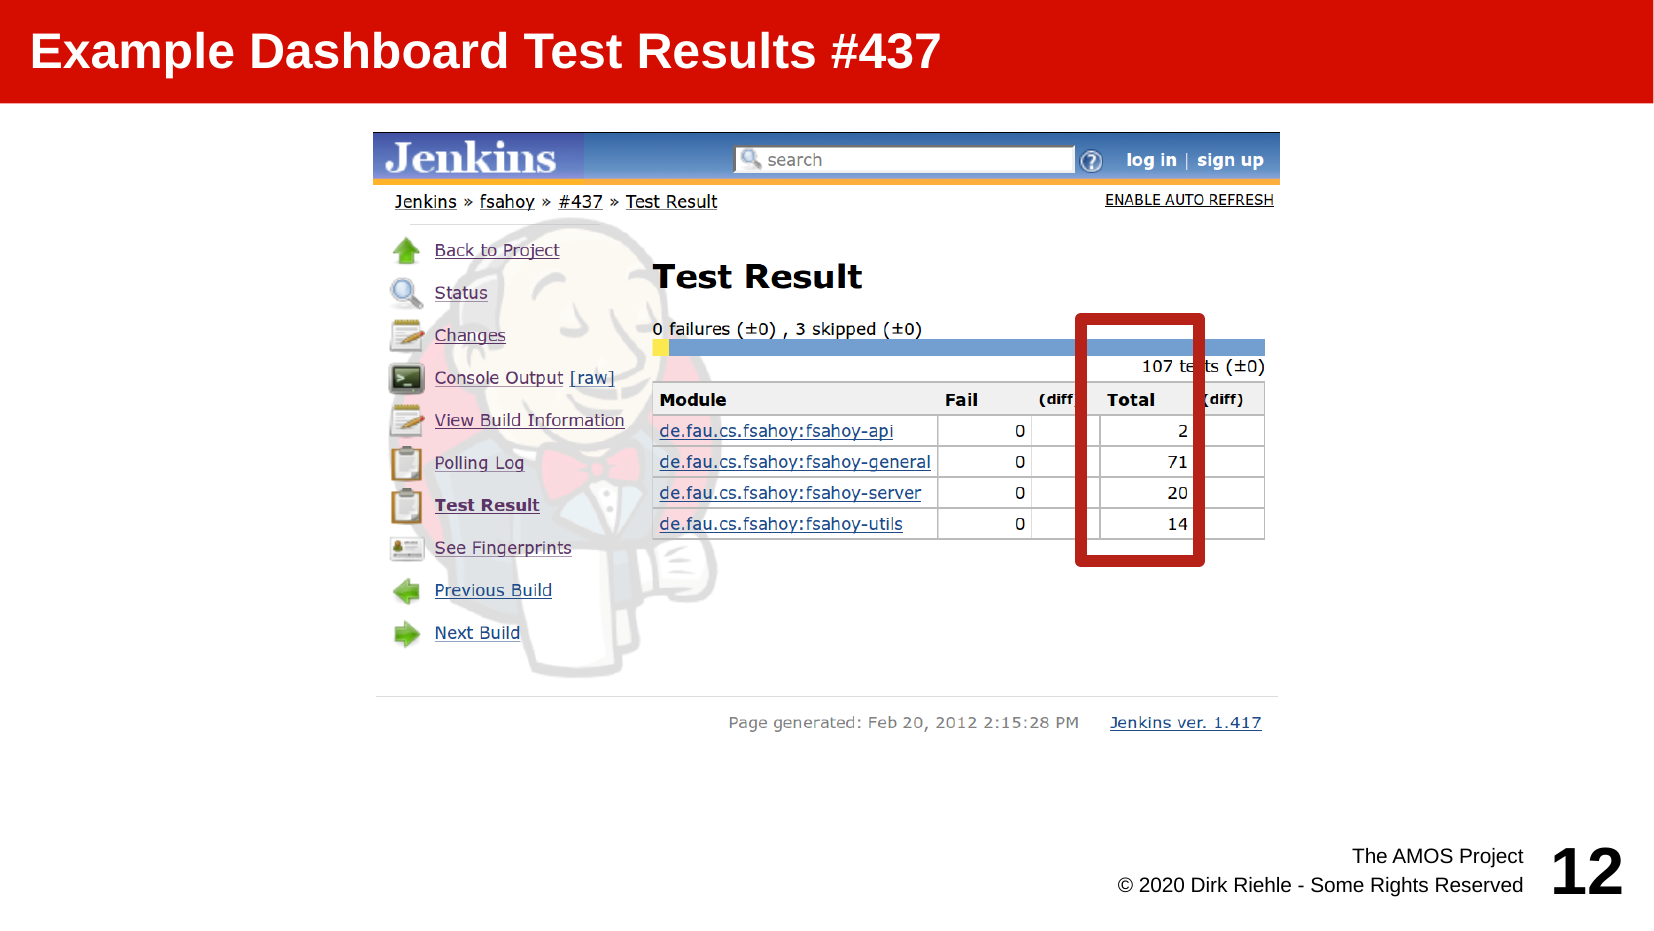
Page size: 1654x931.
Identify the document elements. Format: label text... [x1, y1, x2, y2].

title Example Dashboard Test Results #437 [0, 0, 1654, 104]
picture [383, 132, 1270, 812]
